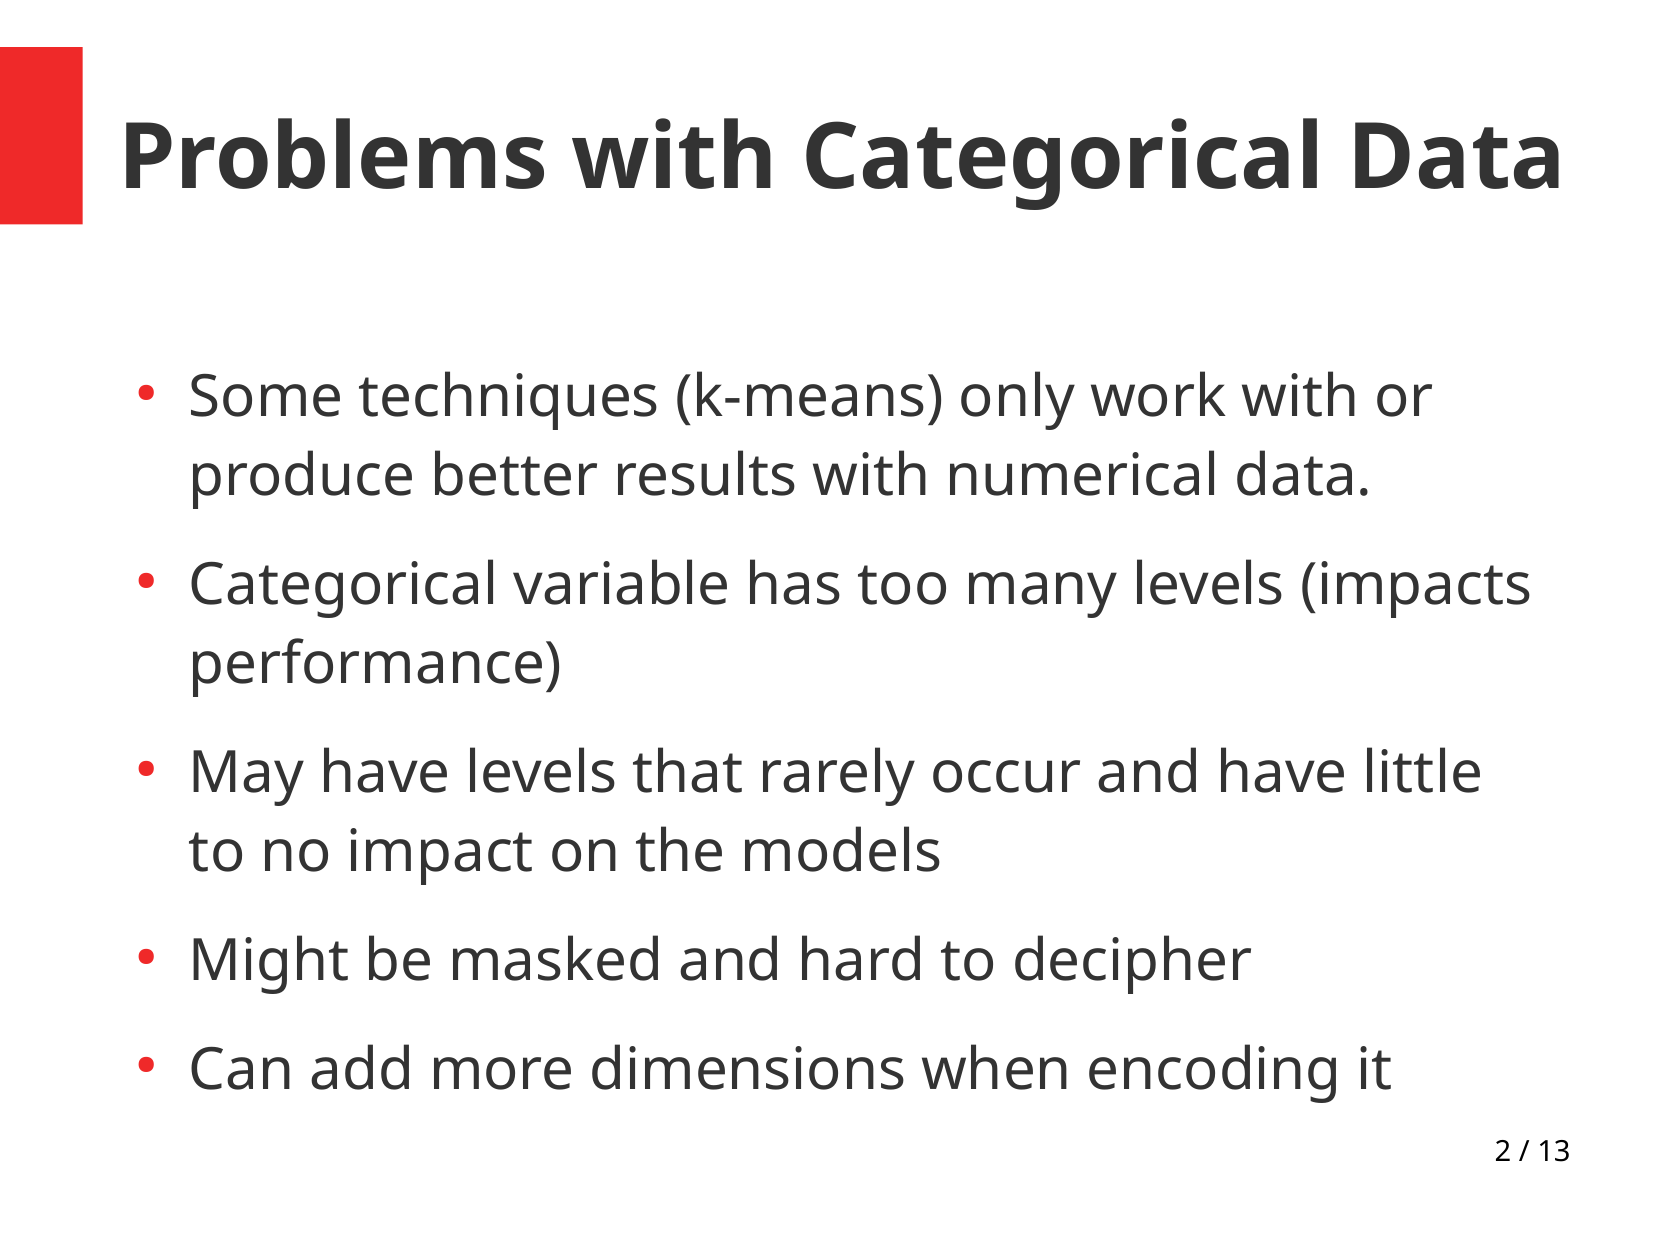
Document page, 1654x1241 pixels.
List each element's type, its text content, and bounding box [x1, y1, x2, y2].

list Some techniques (k-means) only work with or produce better results with numerical data. Categorical variable has too many levels (impacts performance) May have levels that rarely occur and have little to no impact on the models Might be masked and hard to decipher Can add more dimensions when encoding it [118, 354, 1536, 1074]
title Problems with Categorical Data [118, 45, 1571, 260]
